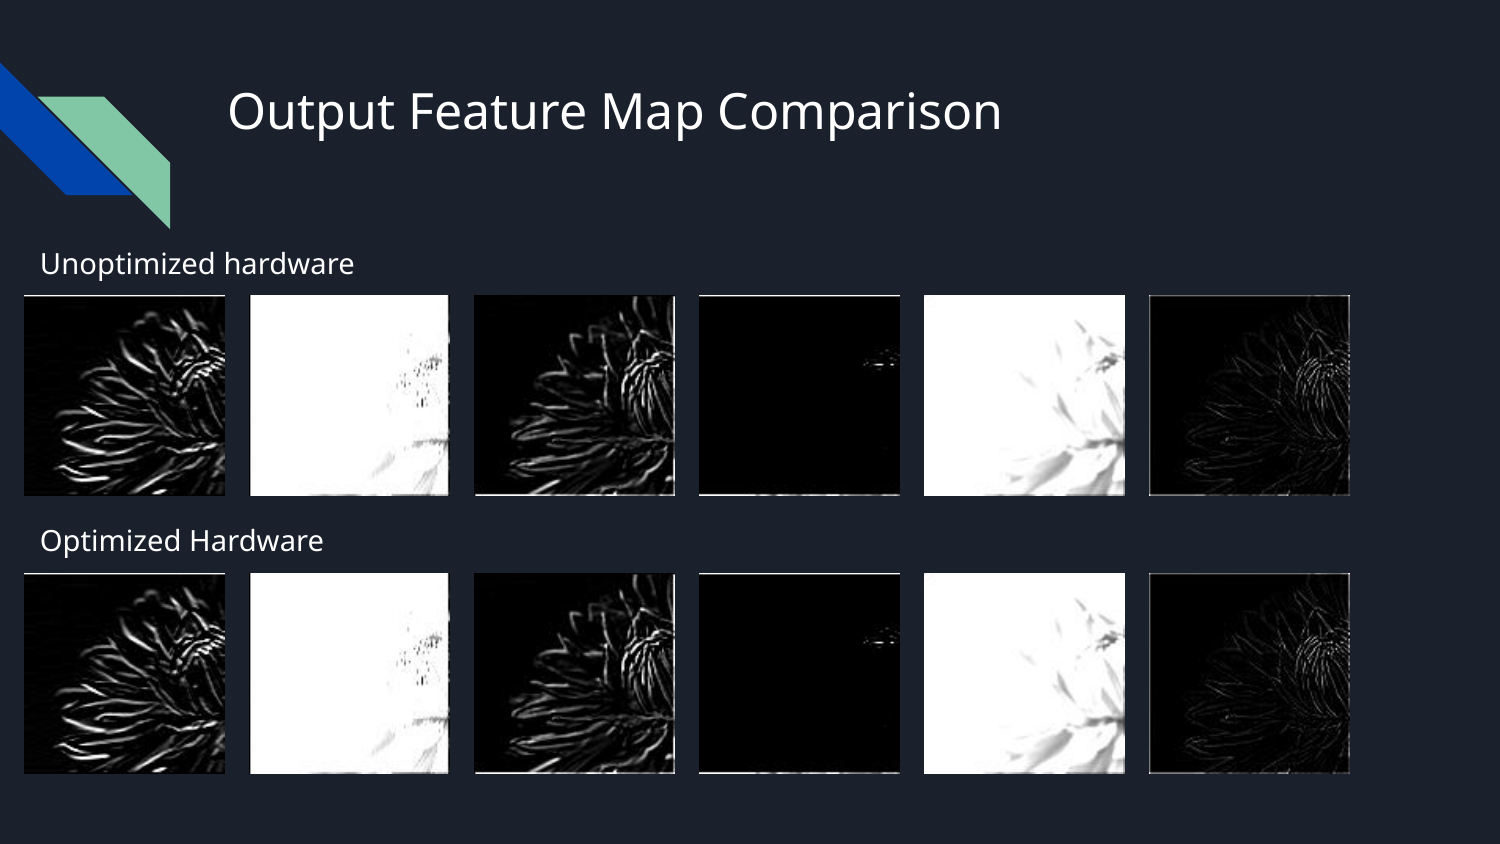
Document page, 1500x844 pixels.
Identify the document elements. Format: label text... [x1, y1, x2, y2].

picture [924, 573, 1125, 774]
title Output Feature Map Comparison [212, 64, 1368, 215]
picture [474, 573, 675, 774]
picture [24, 573, 225, 774]
picture [249, 573, 450, 774]
text_box Optimized Hardware [24, 507, 817, 573]
picture [24, 296, 225, 496]
picture [1149, 573, 1350, 774]
picture [474, 296, 675, 496]
picture [249, 296, 450, 496]
picture [924, 295, 1125, 496]
picture [699, 573, 900, 774]
picture [699, 295, 900, 496]
text_box Unoptimized hardware [24, 230, 817, 296]
picture [1149, 295, 1350, 496]
